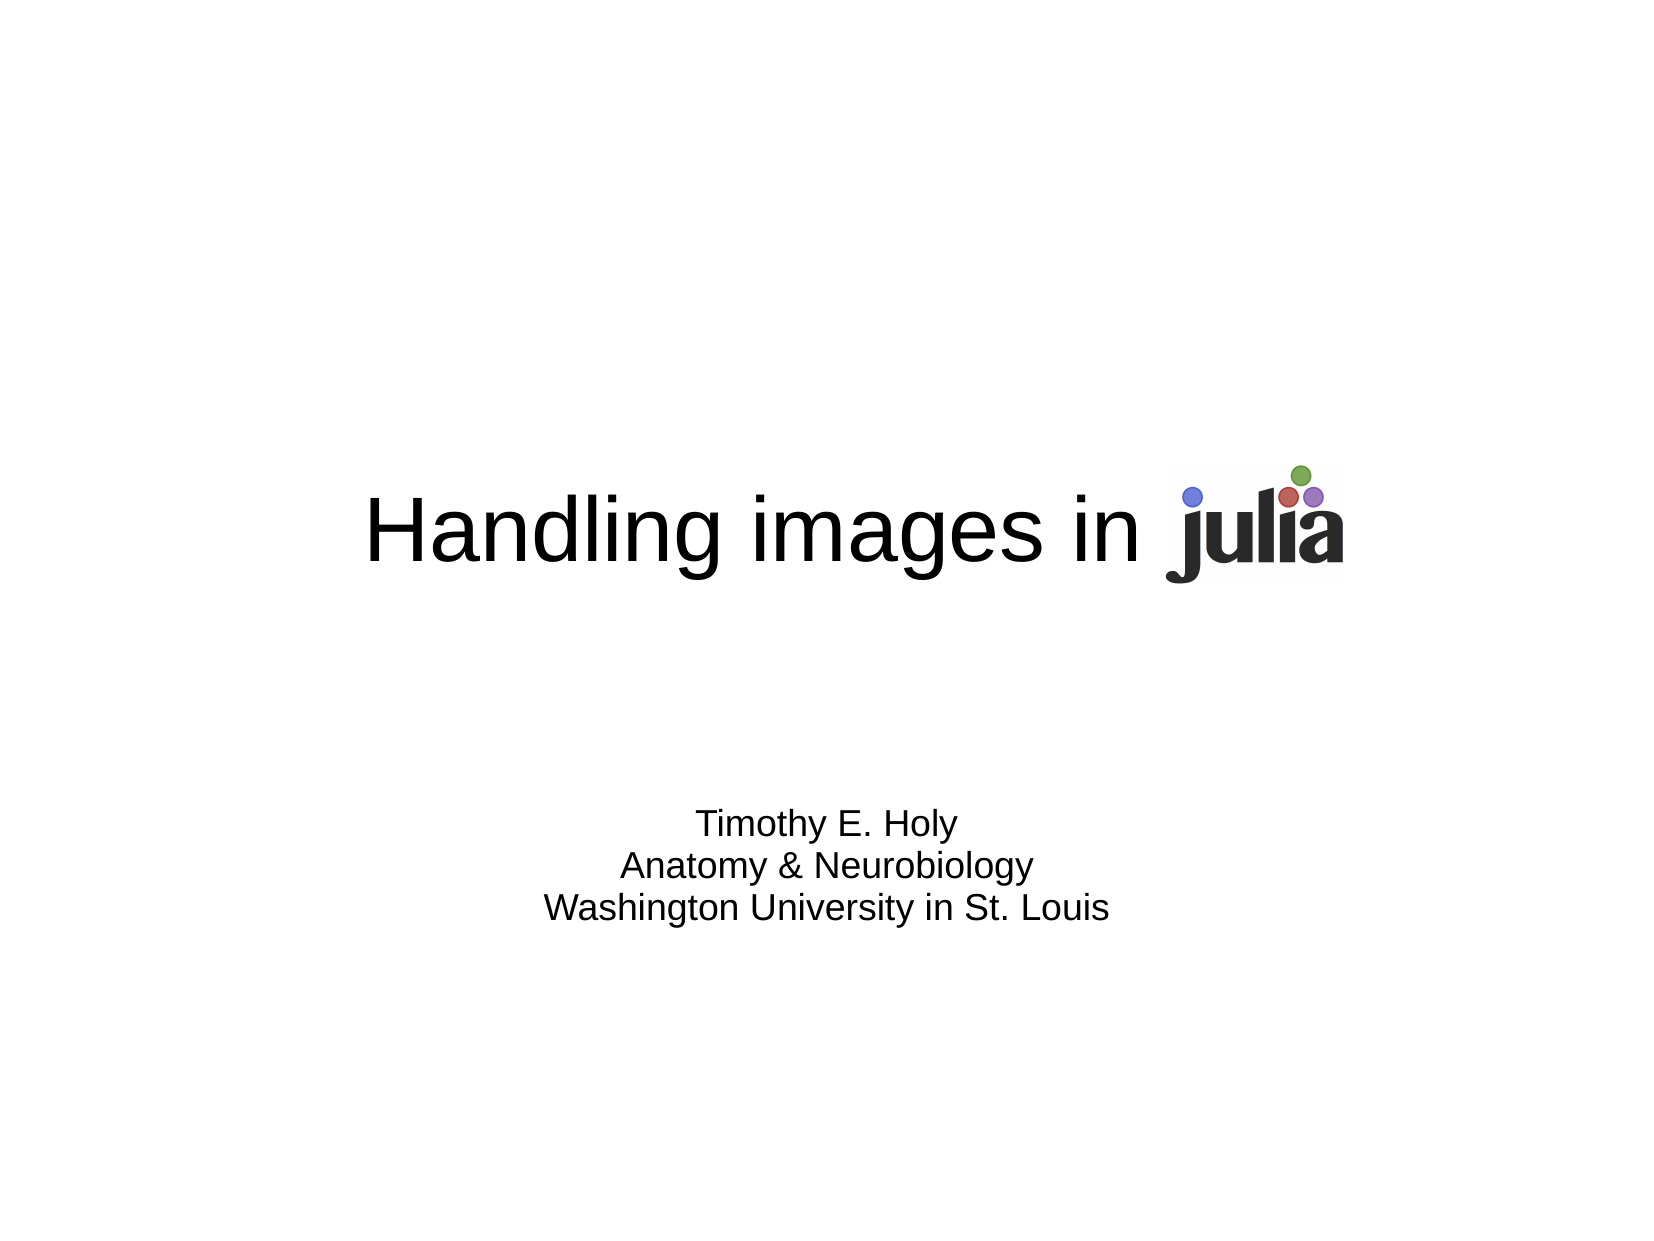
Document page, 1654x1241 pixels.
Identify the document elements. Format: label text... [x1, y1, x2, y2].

text_box Timothy E. Holy Anatomy & Neurobiology Washington University in St. Louis [528, 795, 1125, 936]
picture [1165, 464, 1344, 586]
subtitle Handling images in [82, 49, 1571, 1010]
